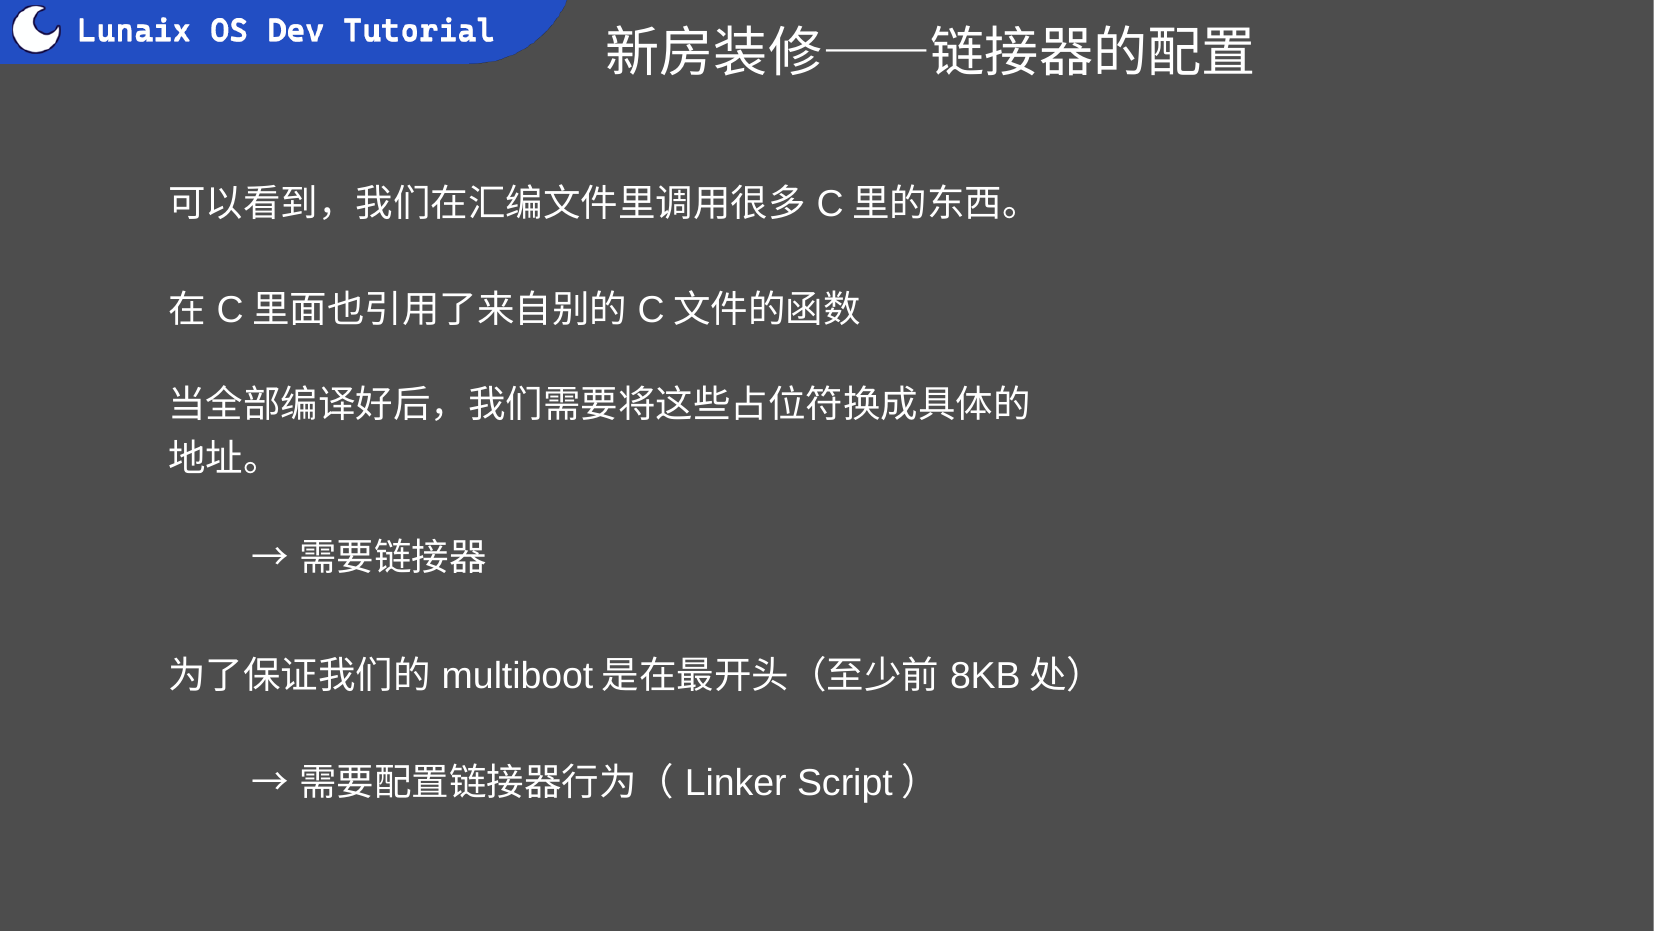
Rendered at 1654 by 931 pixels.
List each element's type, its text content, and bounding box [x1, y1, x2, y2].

text_box 可以看到，我们在汇编文件里调用很多C里的东西。 [153, 165, 1063, 237]
text_box 新房装修——链接器的配置 [590, 1, 1441, 95]
text_box →需要链接器 [236, 519, 1146, 591]
text_box 为了保证我们的multiboot是在最开头（至少前8KB处） [153, 637, 1134, 709]
picture [0, 0, 1654, 931]
text_box 在C里面也引用了来自别的C文件的函数 [153, 271, 1063, 343]
text_box →需要配置链接器行为（Linker Script） [236, 744, 1146, 815]
text_box 当全部编译好后，我们需要将这些占位符换成具体的地址。 [153, 366, 1063, 490]
